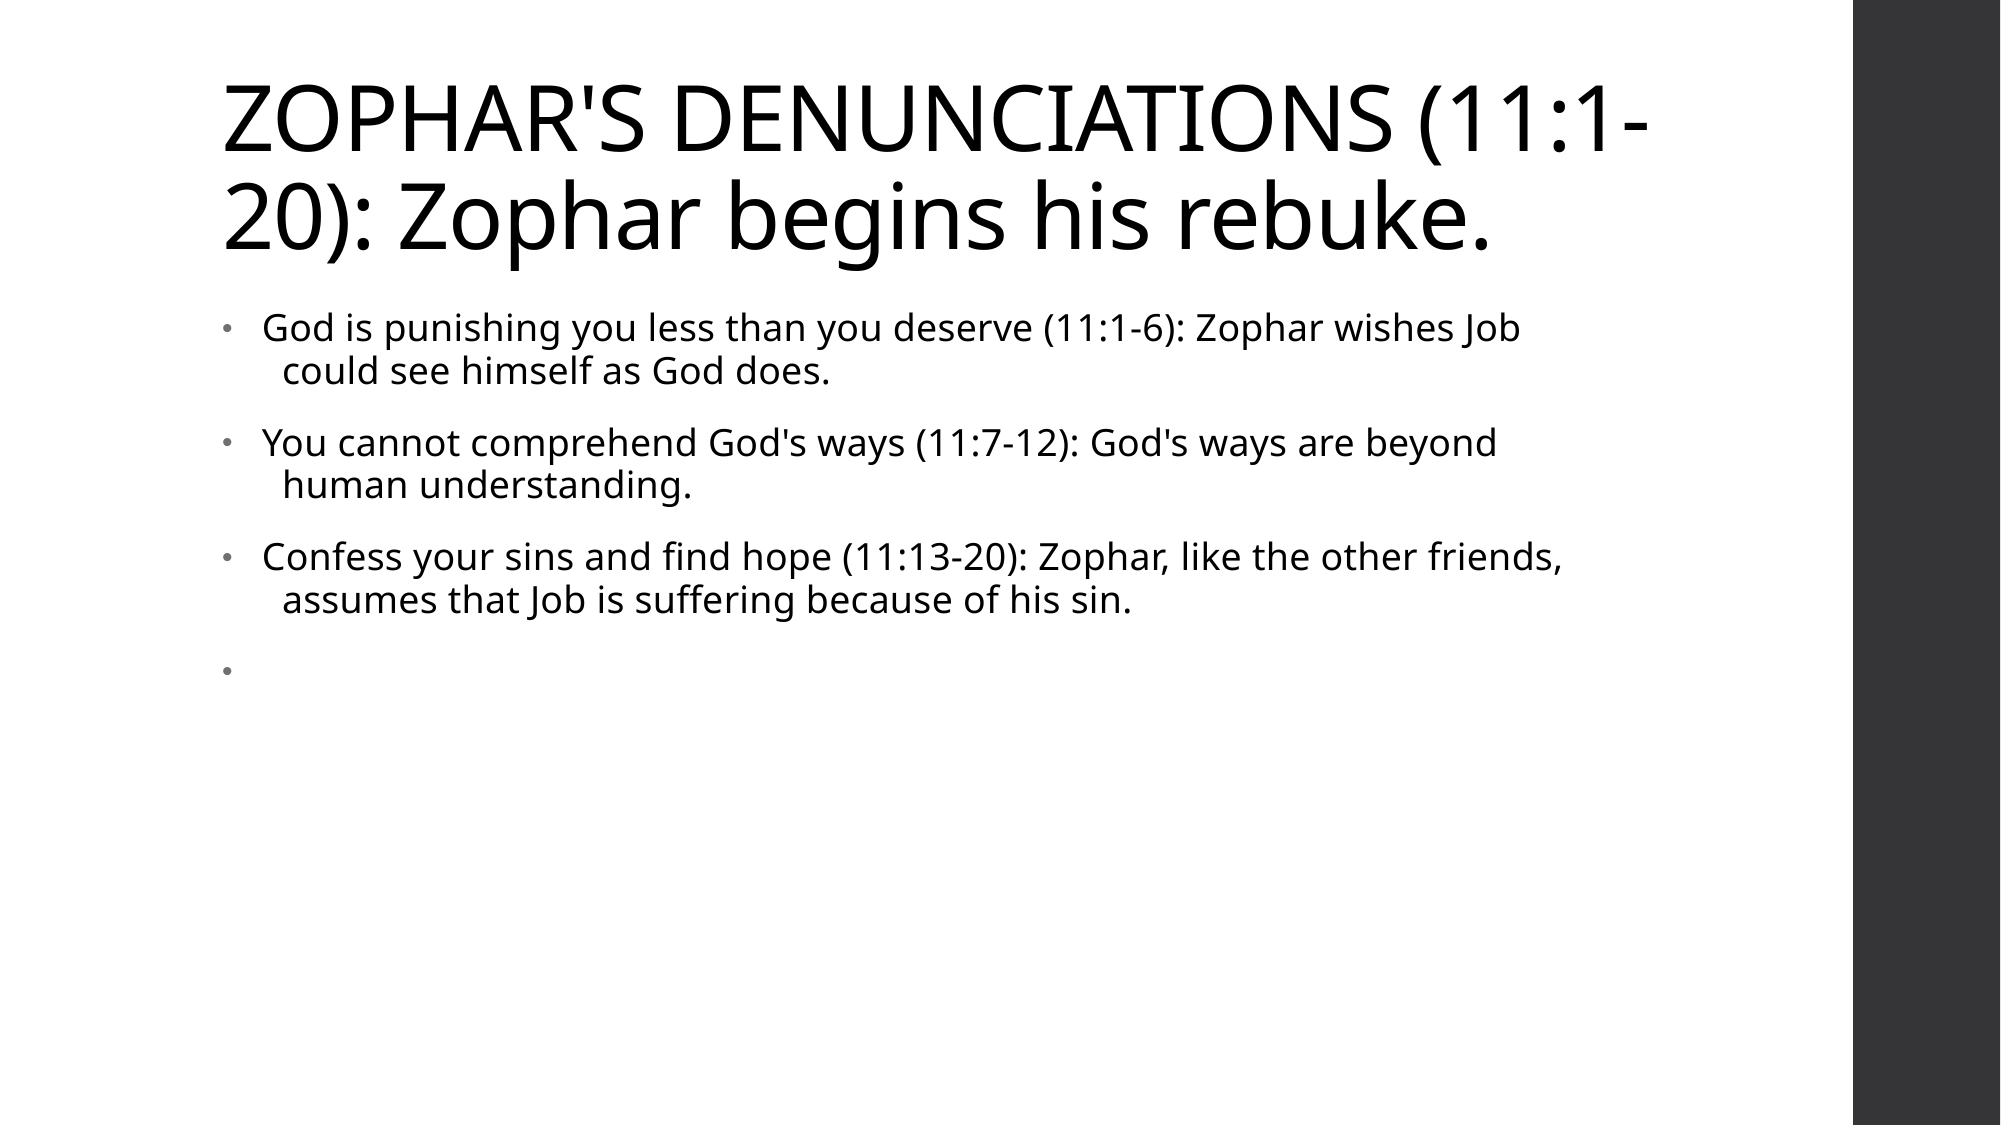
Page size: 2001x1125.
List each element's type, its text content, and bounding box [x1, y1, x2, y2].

list God is punishing you less than you deserve (11:1-6): Zophar wishes Job could see himself as God does. You cannot comprehend God's ways (11:7-12): God's ways are beyond human understanding. Confess your sins and find hope (11:13-20): Zophar, like the other friends, assumes that Job is suffering because of his sin. [206, 299, 1617, 1014]
title ZOPHAR'S DENUNCIATIONS (11:1-20): Zophar begins his rebuke. [206, 60, 1797, 278]
